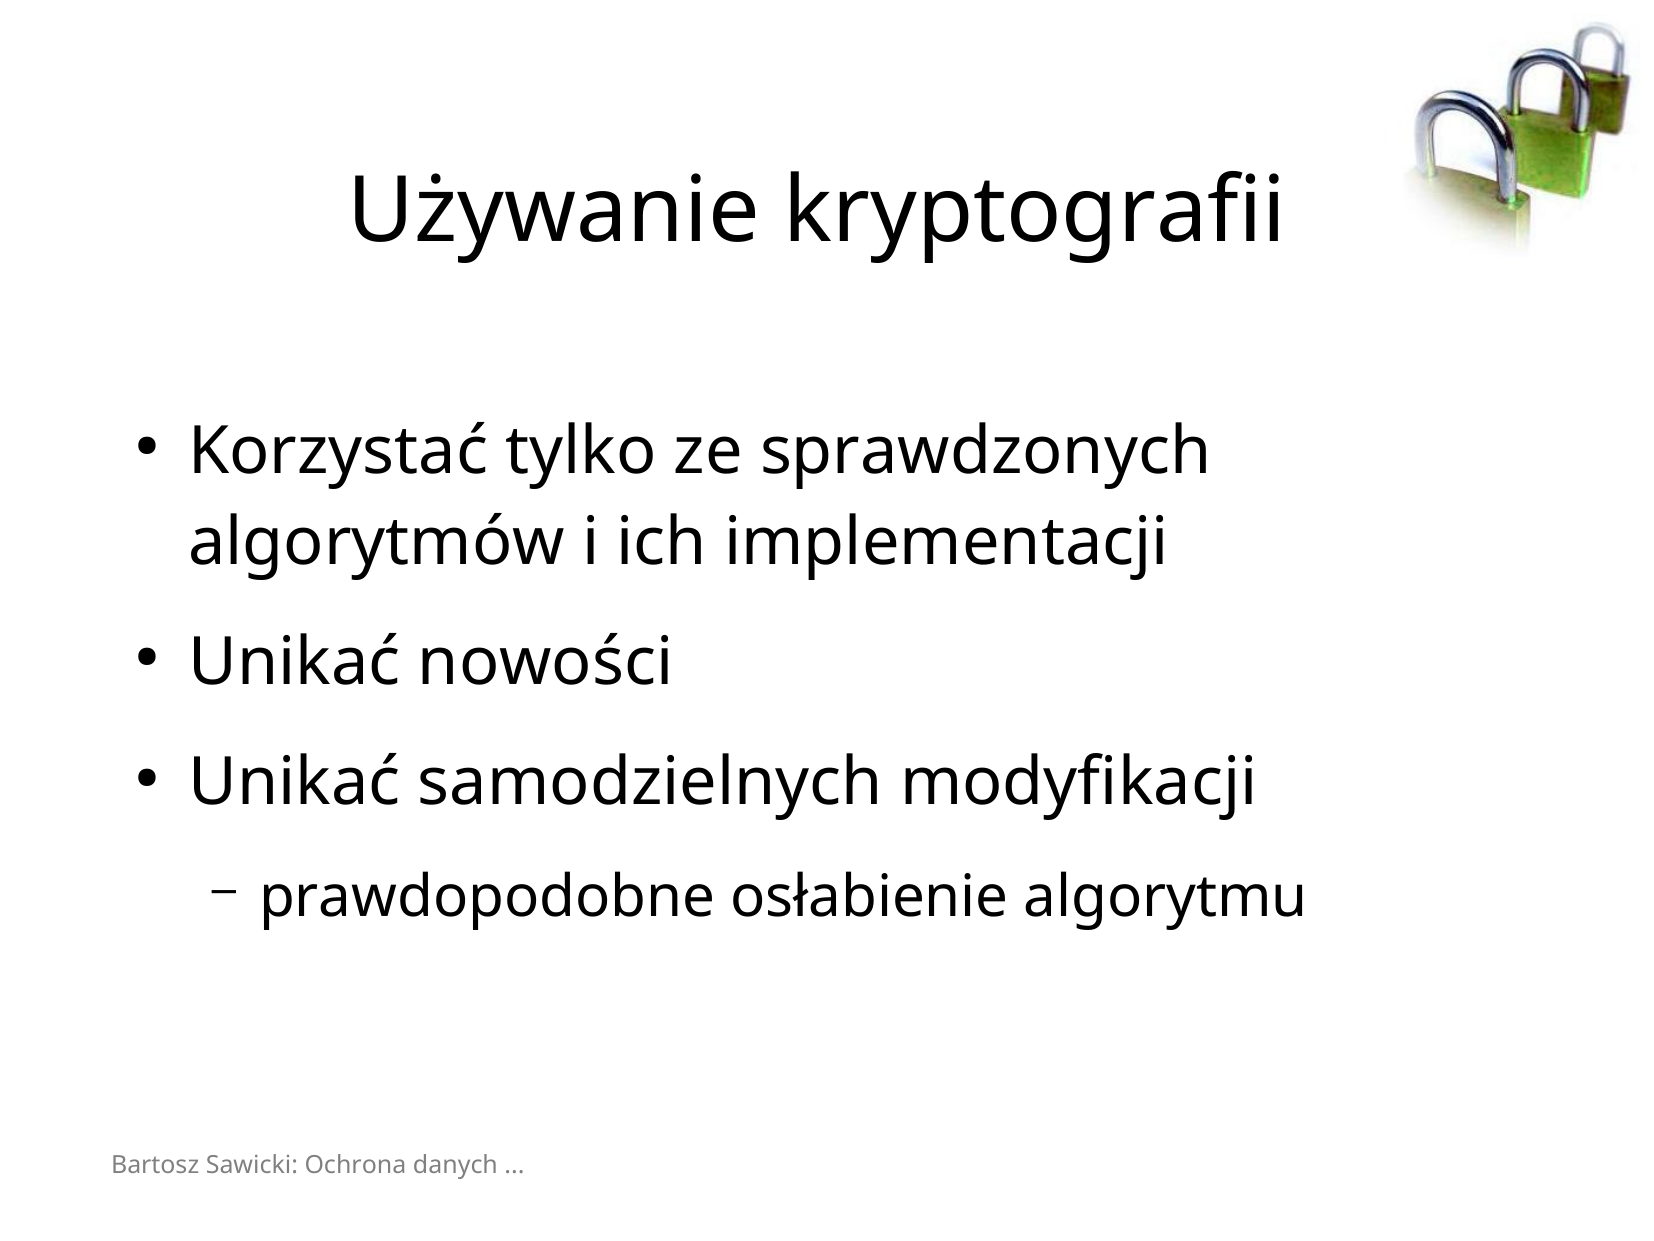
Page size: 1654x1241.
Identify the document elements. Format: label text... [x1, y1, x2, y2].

list Korzystać tylko ze sprawdzonych algorytmów i ich implementacji Unikać nowości Unikać samodzielnych modyfikacji prawdopodobne osłabienie algorytmu [117, 402, 1530, 971]
title Używanie kryptografii [121, 94, 1534, 319]
picture [1385, 14, 1640, 266]
